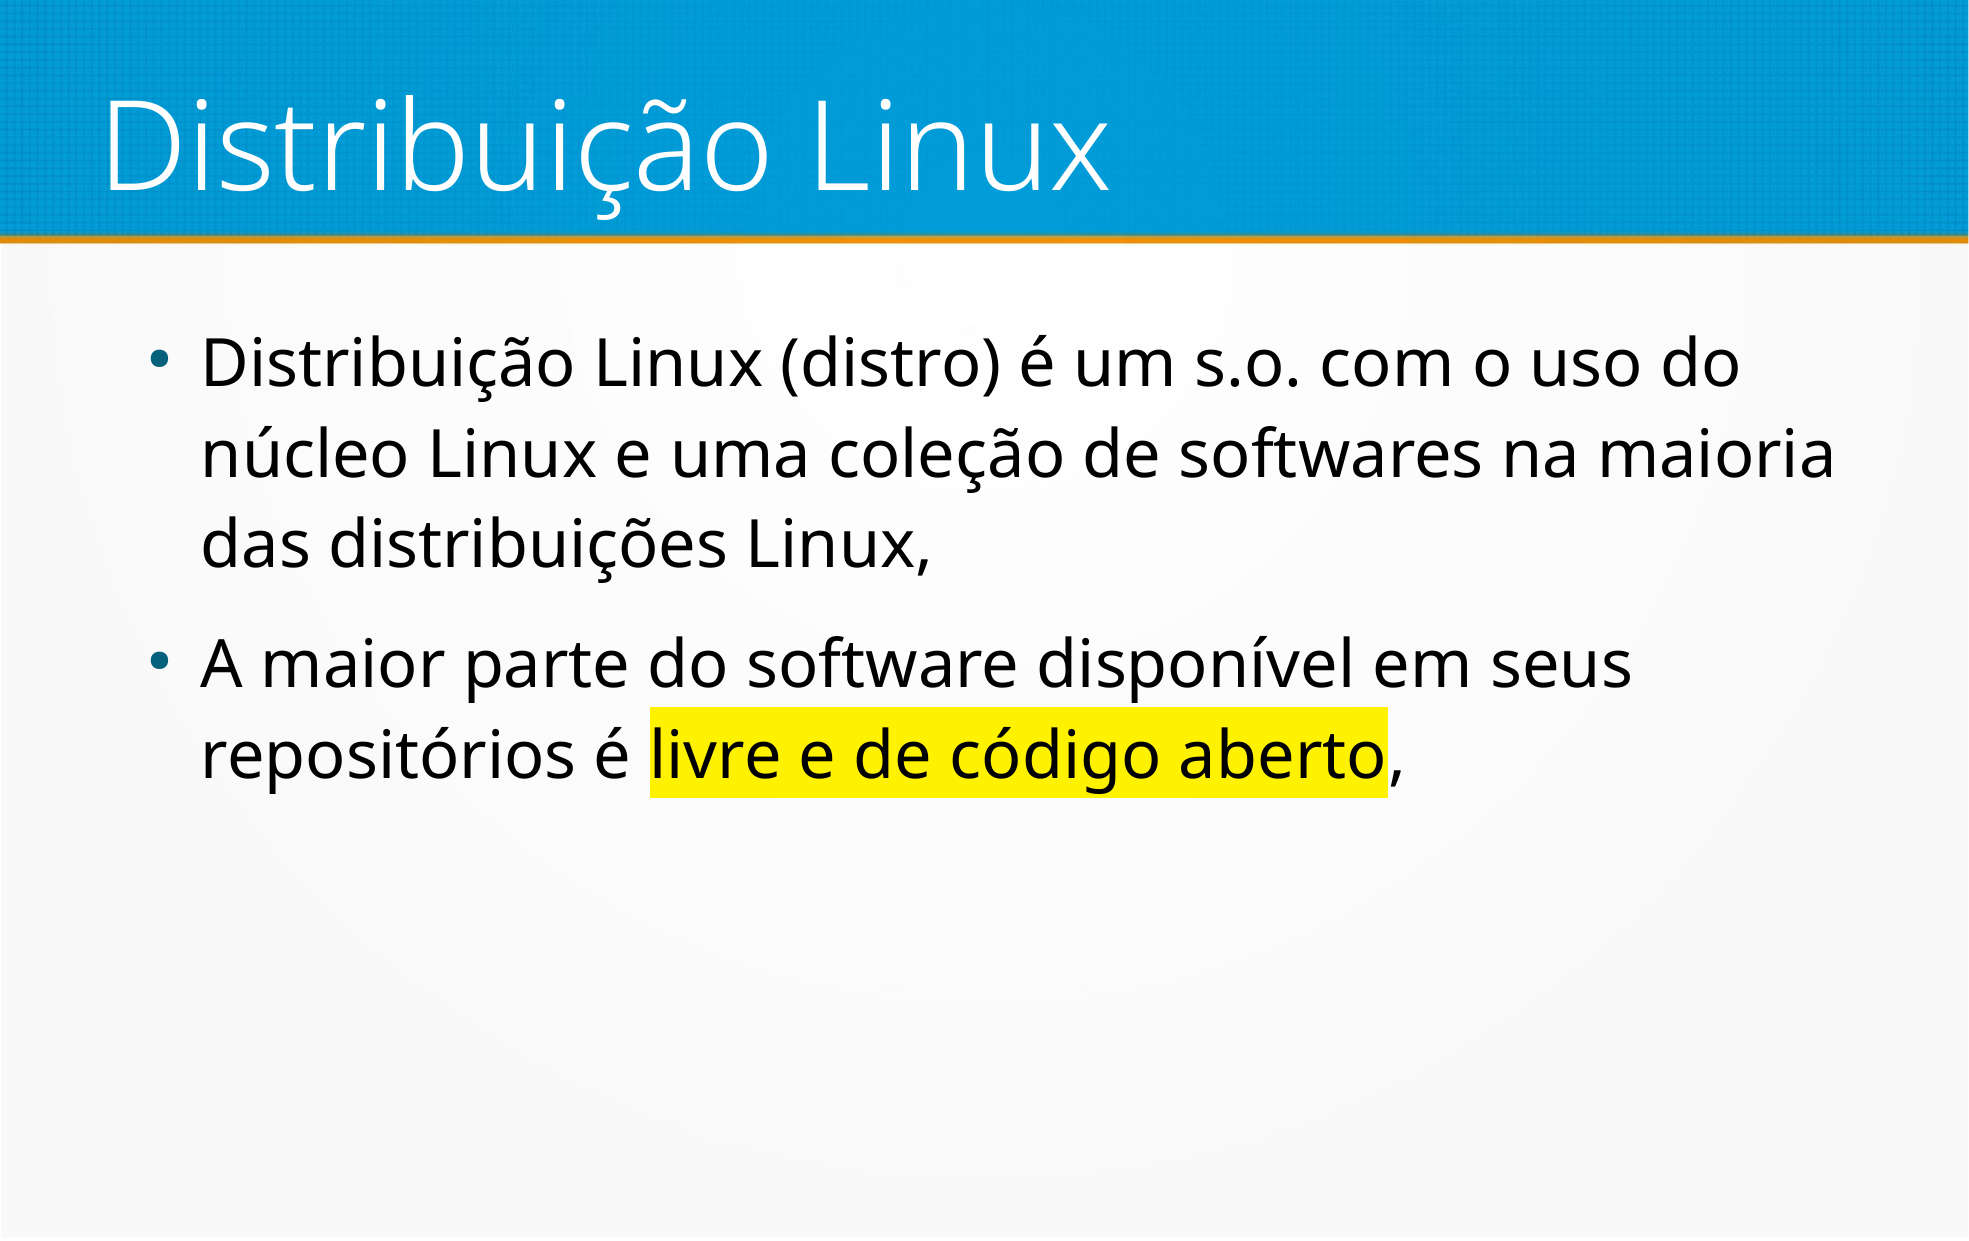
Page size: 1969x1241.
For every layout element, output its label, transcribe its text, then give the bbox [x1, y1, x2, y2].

text_box [494, 460, 733, 653]
list Distribuição Linux (distro) é um s.o. com o uso do núcleo Linux e uma coleção de softwares na maioria das distribuições Linux, A maior parte do software disponível em seus repositórios é livre e de código aberto, [129, 315, 1892, 1081]
title Distribuição Linux [98, 19, 1870, 227]
text_box [861, 595, 874, 663]
picture [0, 233, 1969, 1241]
